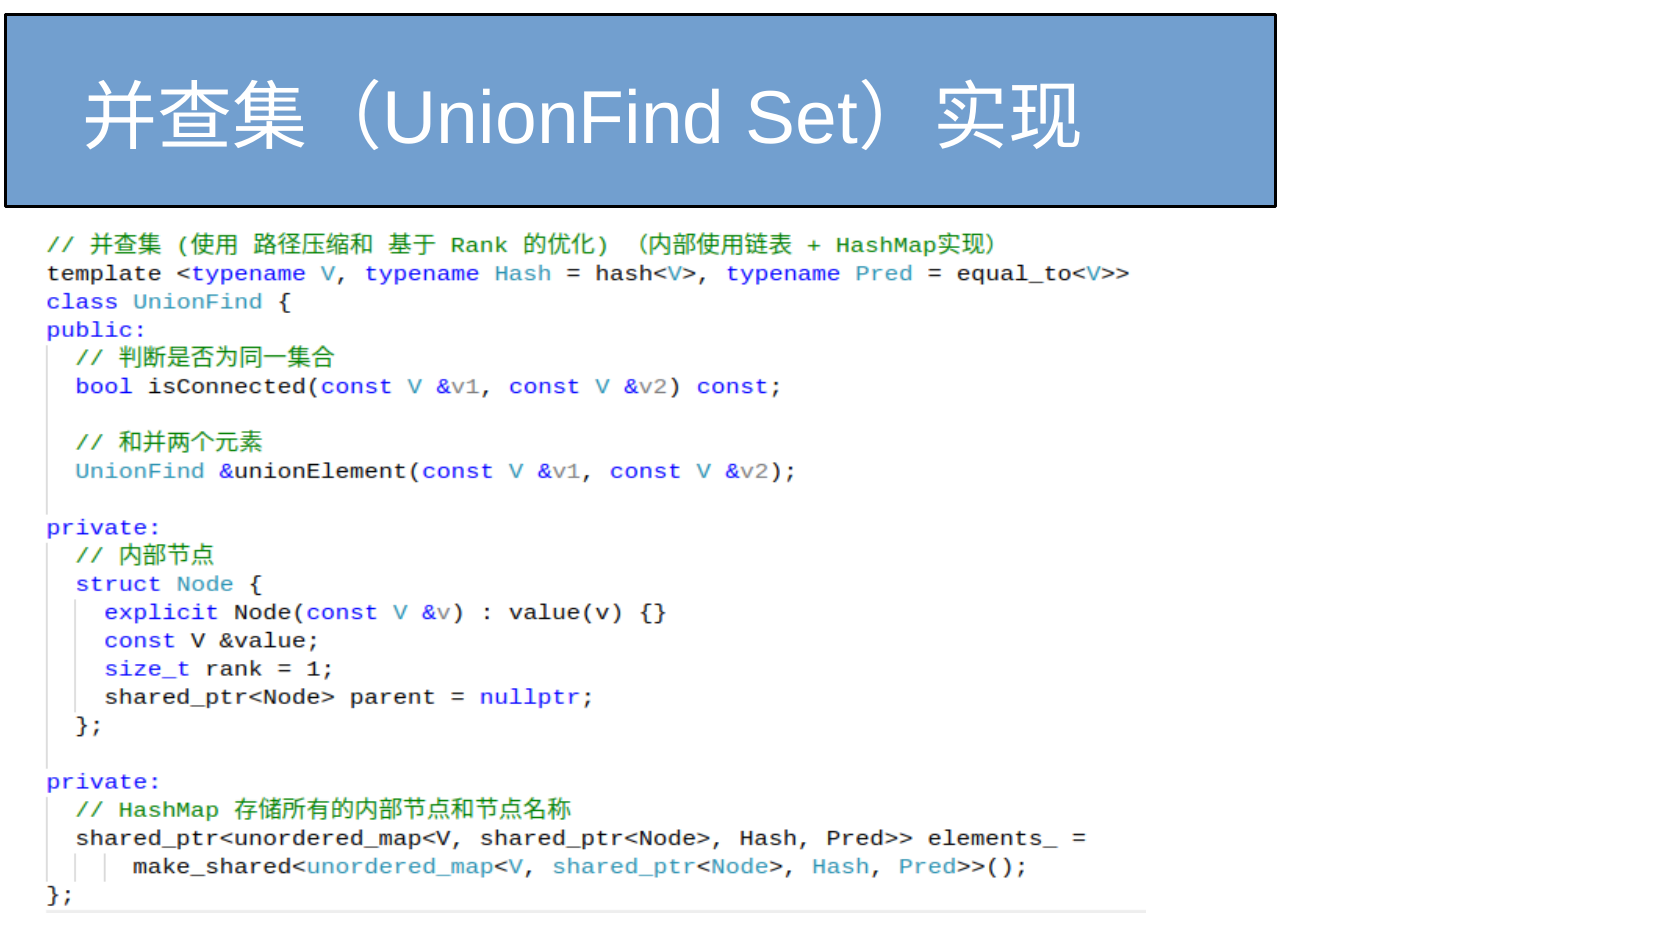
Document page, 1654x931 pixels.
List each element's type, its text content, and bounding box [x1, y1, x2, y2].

title 并查集（UnionFind Set）实现 [82, 44, 1235, 192]
picture [37, 224, 1146, 913]
